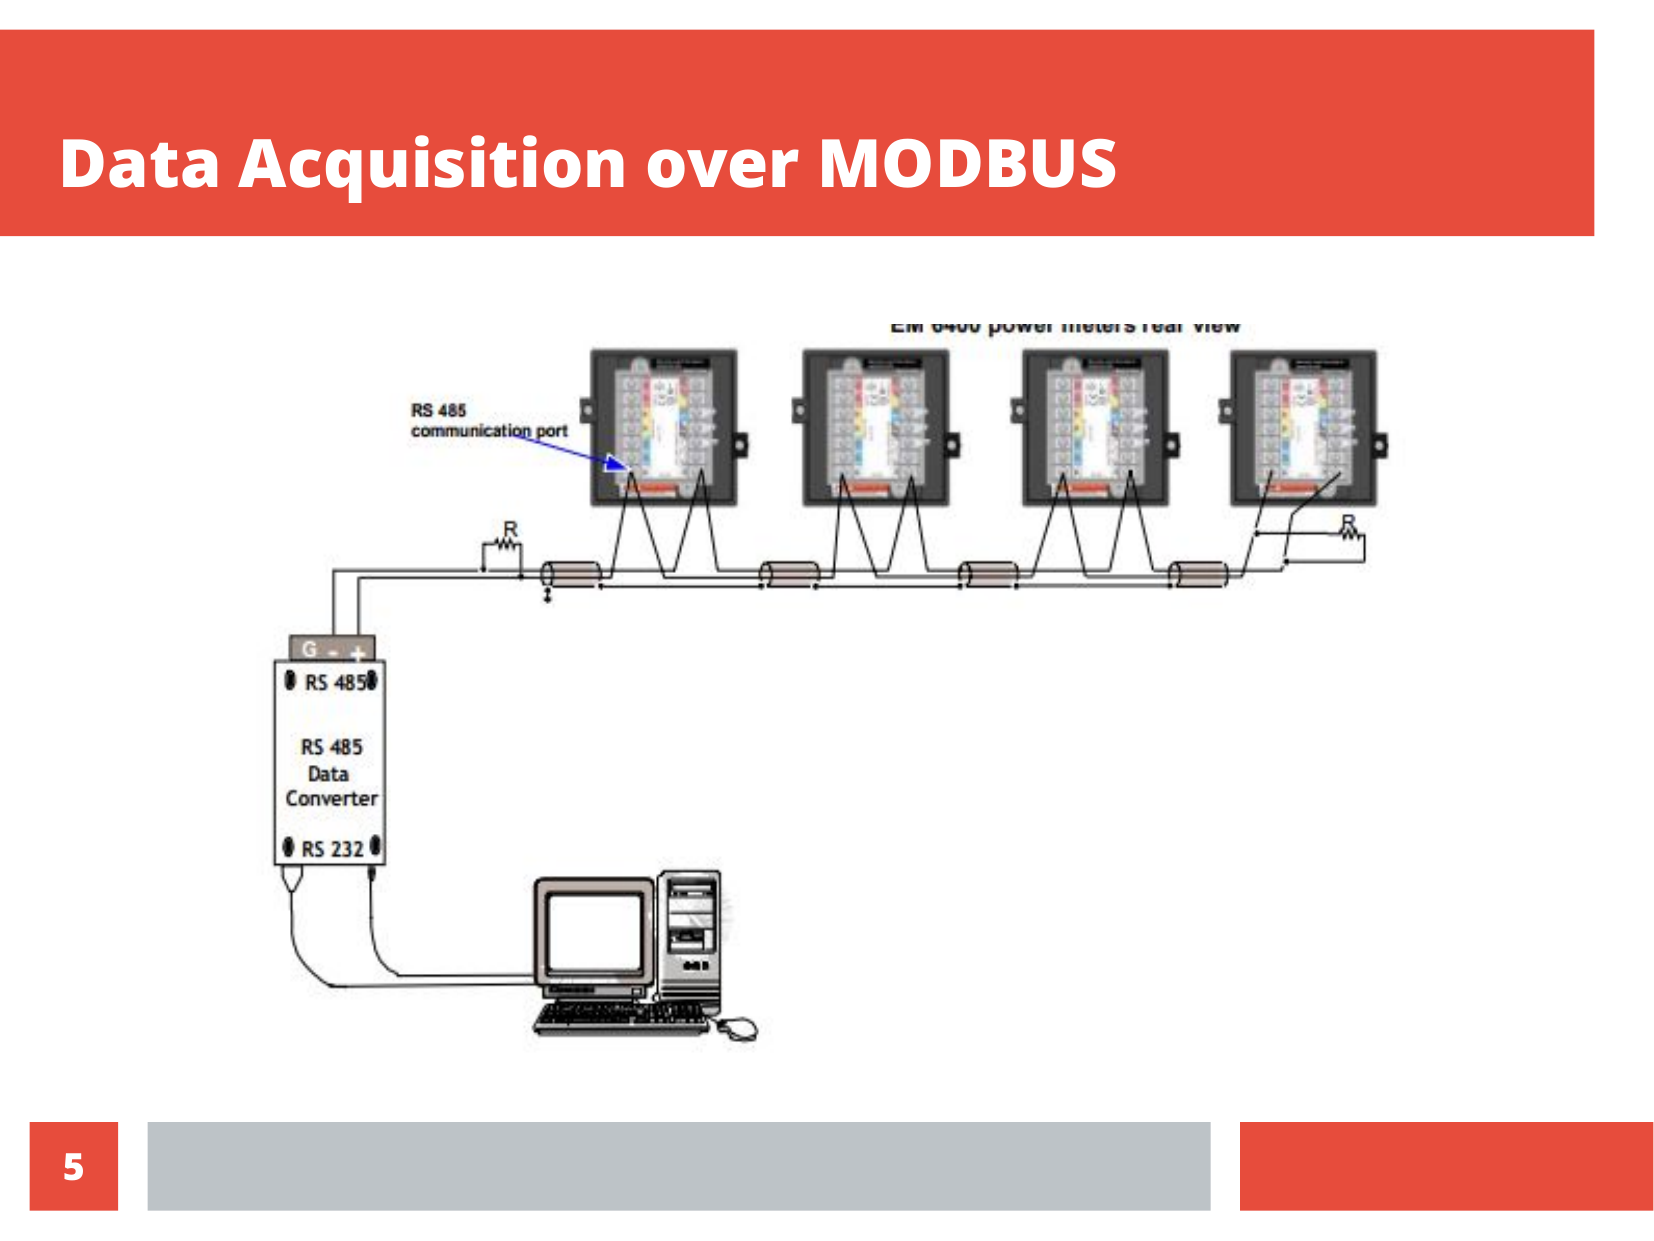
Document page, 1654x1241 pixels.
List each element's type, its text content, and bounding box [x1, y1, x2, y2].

title Data Acquisition over MODBUS [59, 59, 1595, 207]
picture [158, 324, 1466, 1093]
